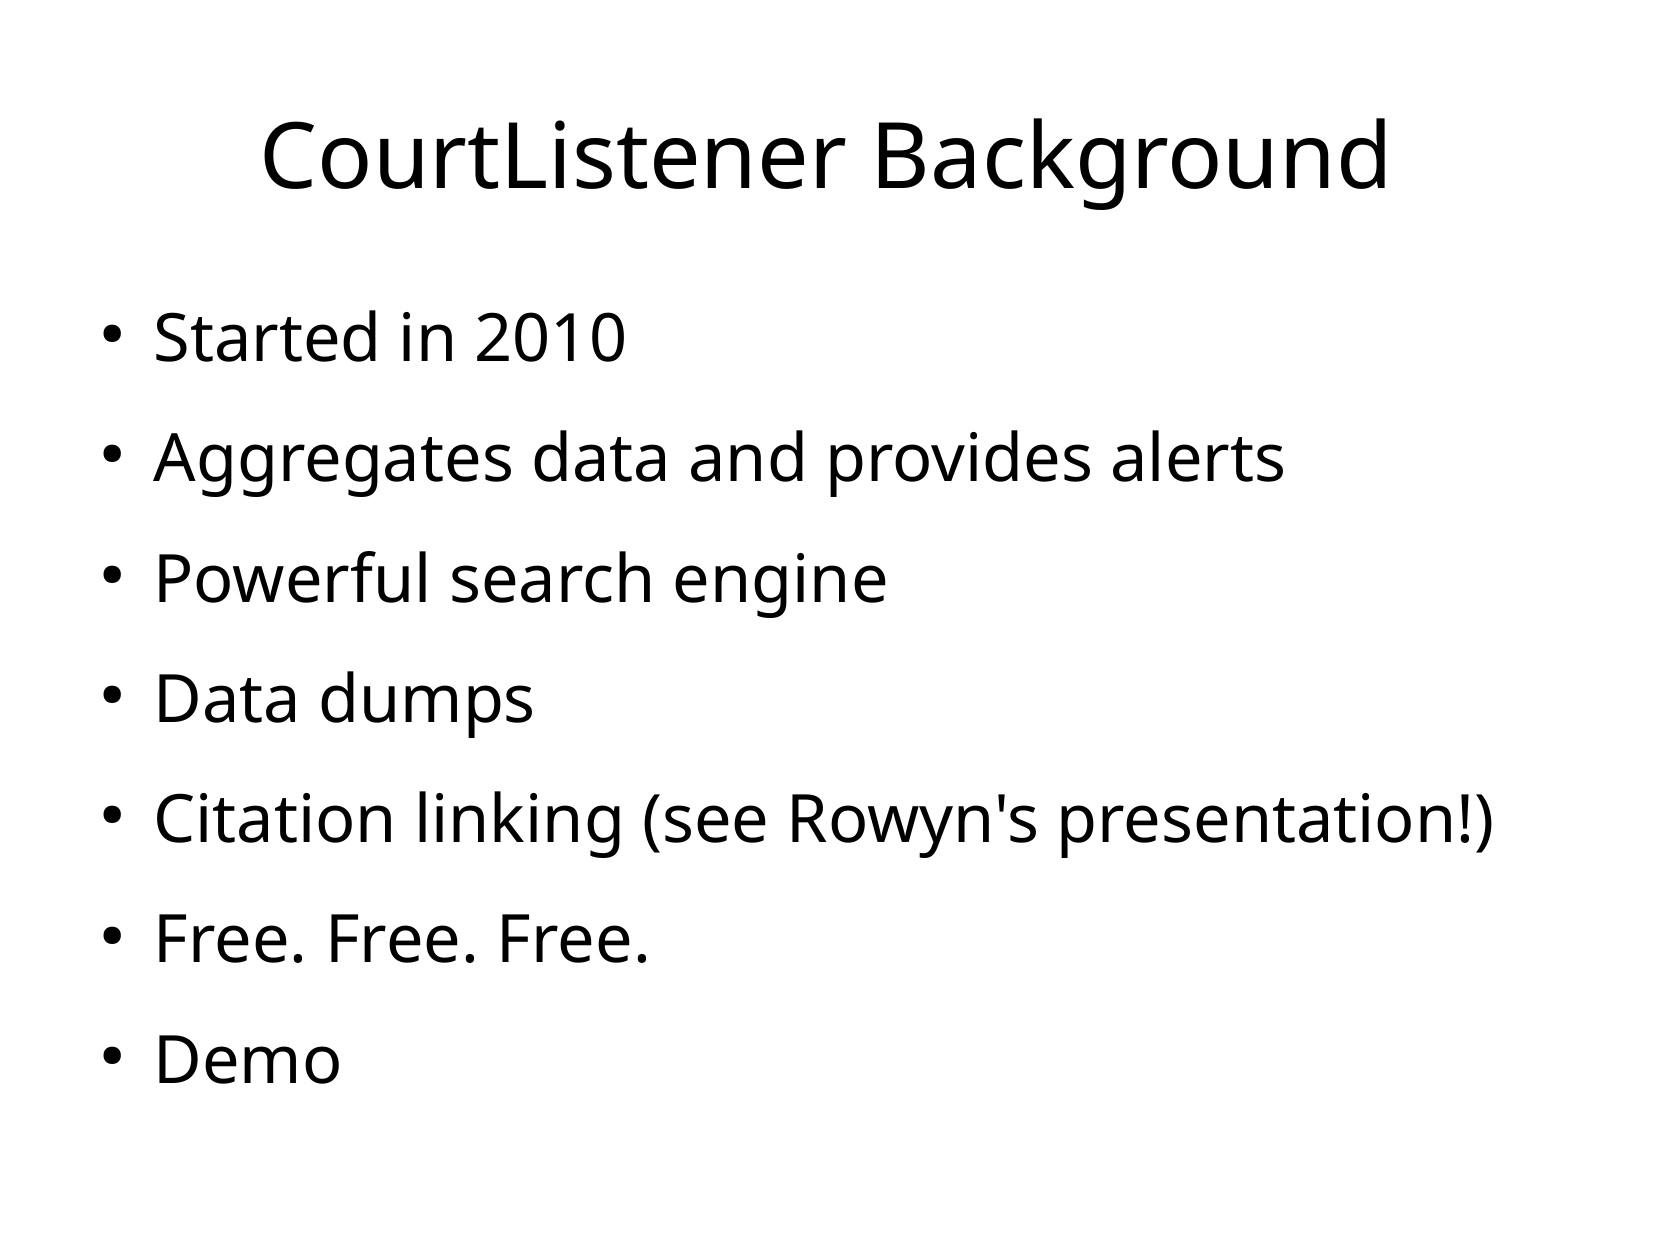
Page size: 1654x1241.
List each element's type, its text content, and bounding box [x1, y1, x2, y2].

list Started in 2010 Aggregates data and provides alerts Powerful search engine Data dumps Citation linking (see Rowyn's presentation!) Free. Free. Free. Demo [82, 290, 1571, 1109]
title CourtListener Background [82, 49, 1571, 257]
